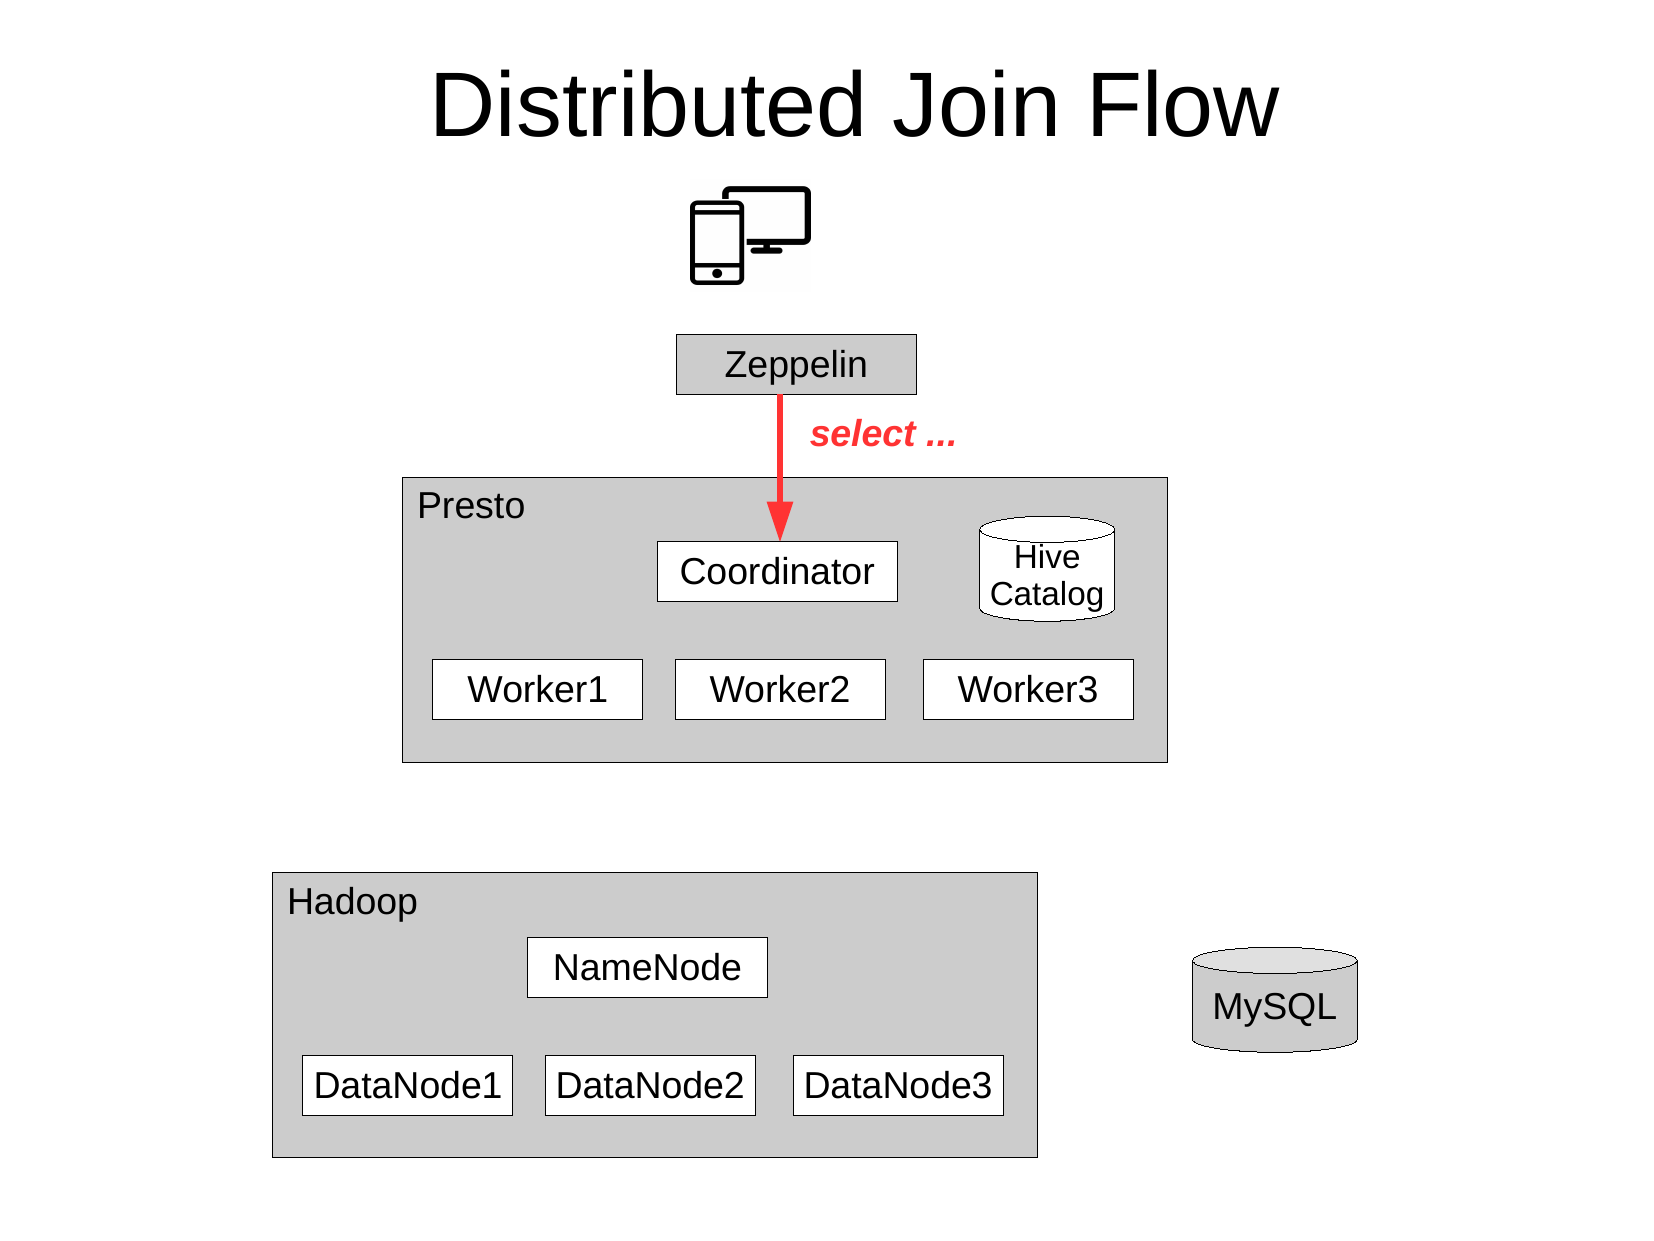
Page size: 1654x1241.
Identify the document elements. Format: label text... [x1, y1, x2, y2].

text_box MySQL [1192, 961, 1358, 1053]
text_box Presto [402, 477, 1168, 763]
text_box Zeppelin [676, 334, 917, 395]
text_box Hive Catalog [979, 530, 1115, 622]
text_box select ... [795, 405, 1038, 462]
picture [690, 179, 811, 292]
text_box Distributed Join Flow [105, 48, 1571, 152]
text_box DataNode2 [545, 1055, 756, 1116]
text_box Worker3 [923, 659, 1134, 720]
text_box Hadoop [272, 872, 1038, 1158]
text_box NameNode [527, 937, 768, 998]
text_box Worker1 [432, 659, 643, 720]
text_box DataNode3 [793, 1055, 1004, 1116]
text_box Worker2 [675, 659, 886, 720]
text_box DataNode1 [302, 1055, 513, 1116]
text_box Coordinator [657, 541, 898, 602]
